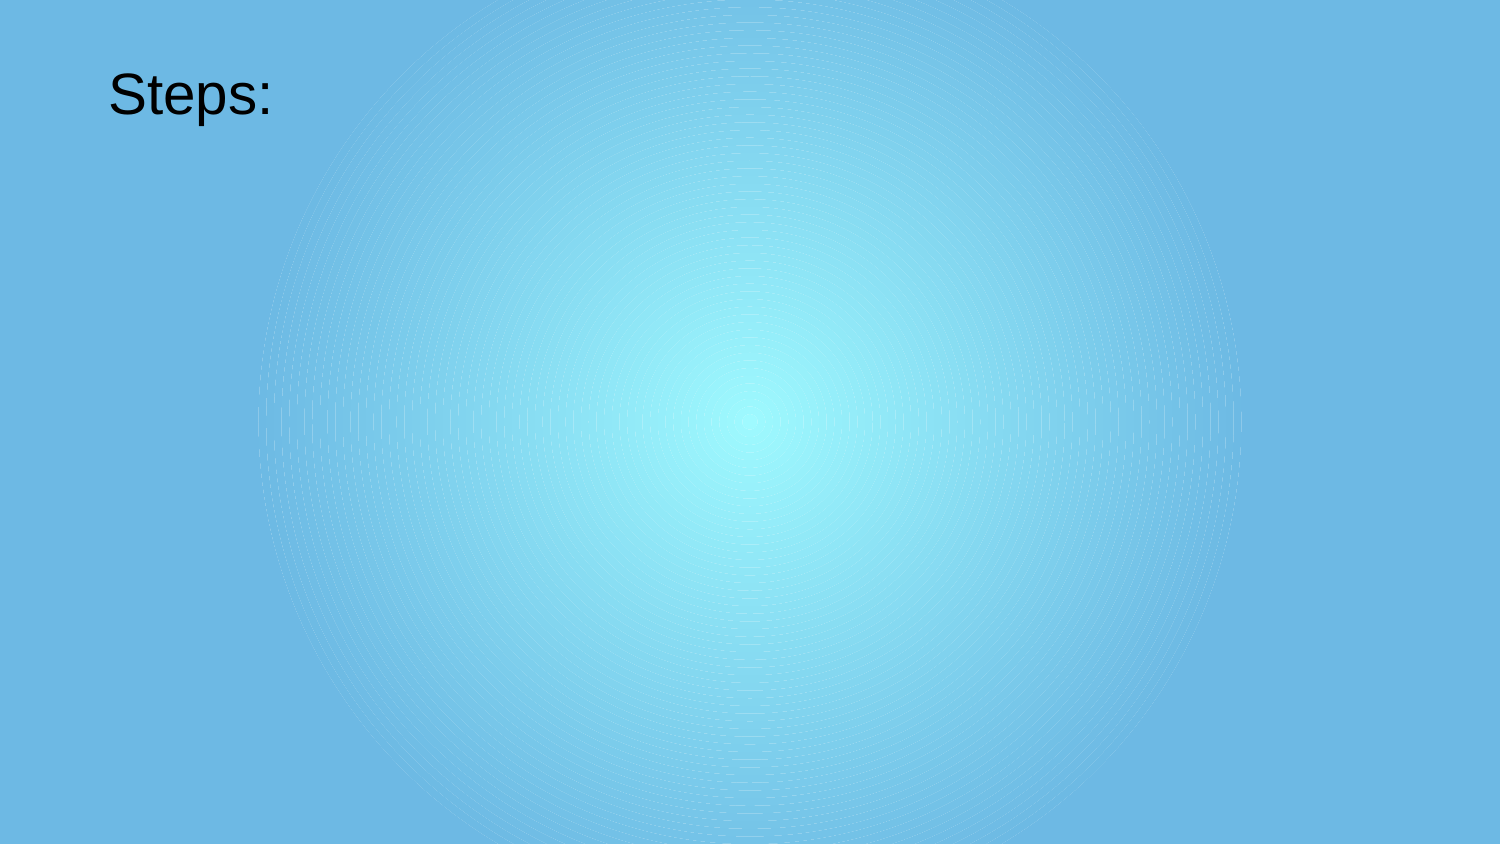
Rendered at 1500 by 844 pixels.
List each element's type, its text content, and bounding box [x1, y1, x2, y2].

text_box Steps: [108, 47, 1359, 136]
